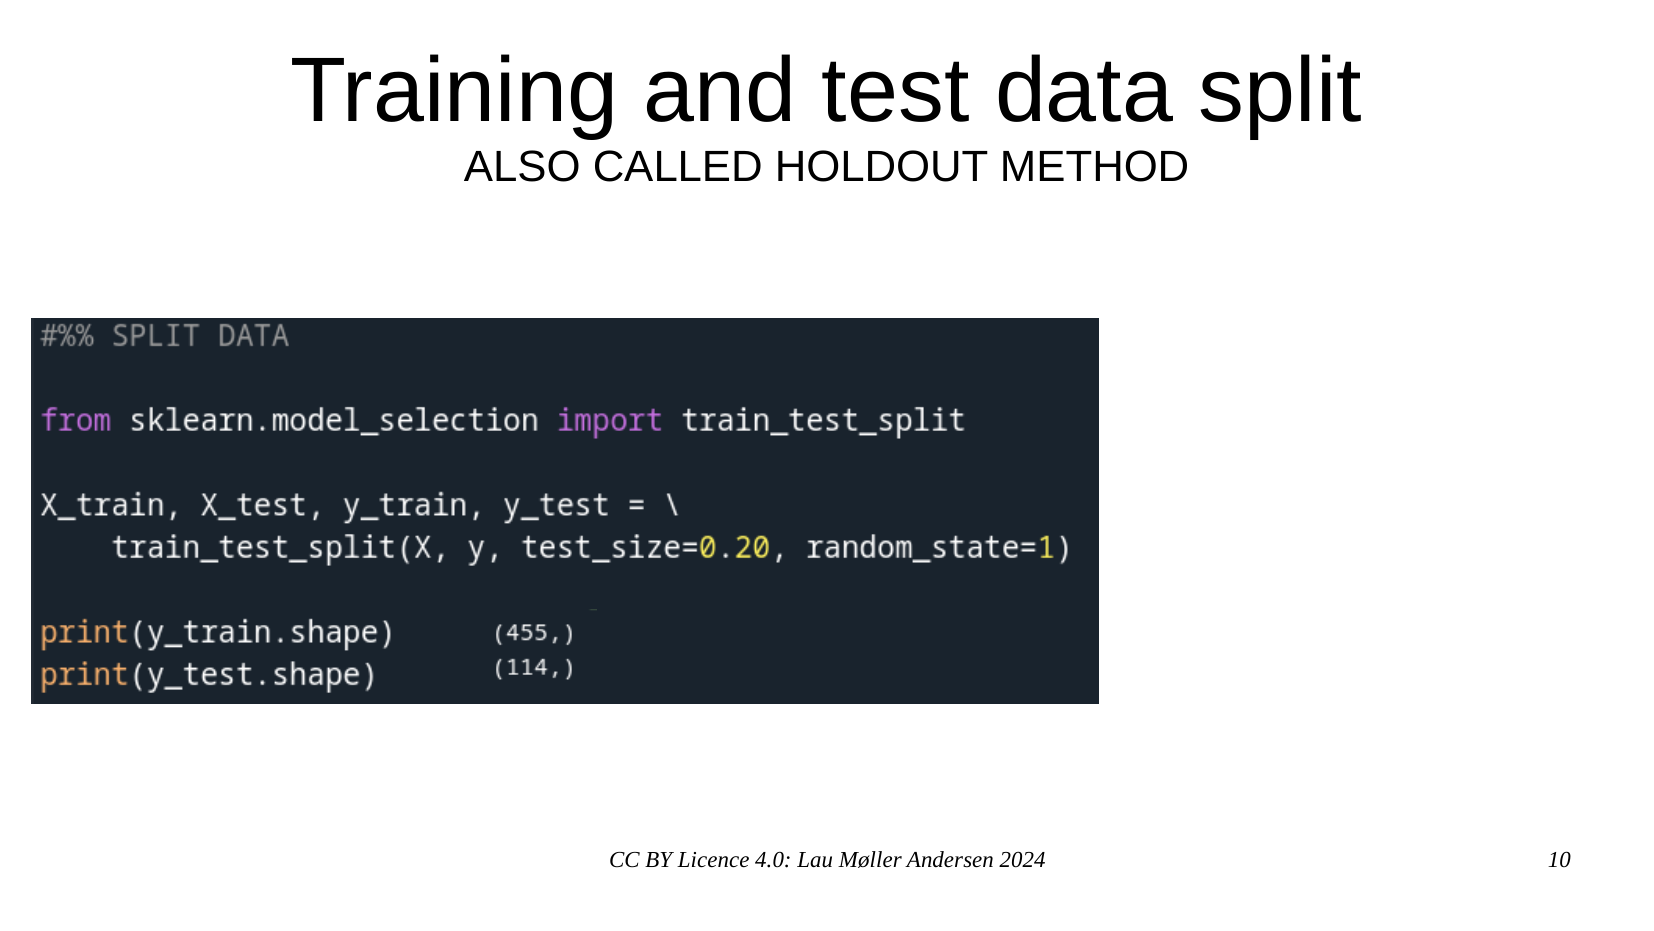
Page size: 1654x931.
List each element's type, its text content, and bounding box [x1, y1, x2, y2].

picture [31, 318, 1099, 704]
title Training and test data split ALSO CALLED HOLDOUT METHOD [82, 36, 1571, 193]
